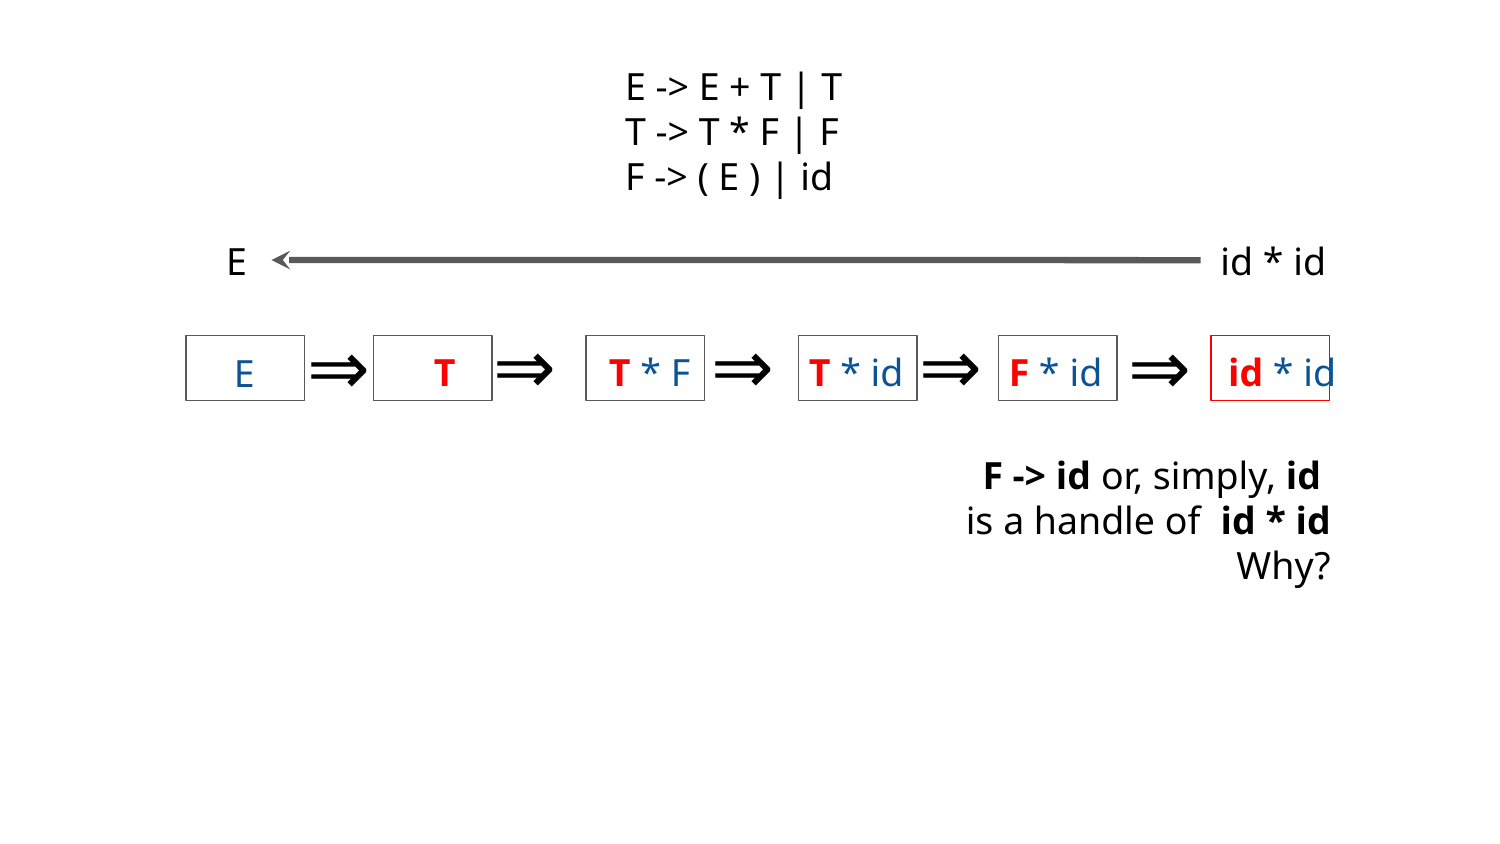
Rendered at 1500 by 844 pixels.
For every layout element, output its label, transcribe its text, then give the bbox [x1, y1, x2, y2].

text_box T * F [593, 339, 696, 405]
text_box T [418, 339, 478, 405]
text_box T * id [800, 339, 904, 405]
text_box id * id [1200, 227, 1347, 293]
text_box ⇒ [478, 304, 582, 440]
text_box E -> E + T | T T -> T * F | F F -> ( E ) | id [610, 47, 961, 113]
text_box id * id [1318, 368, 1329, 384]
text_box ⇒ [904, 304, 1008, 440]
text_box ⇒ [292, 304, 396, 441]
text_box id * id [1217, 339, 1359, 405]
text_box E [201, 227, 272, 293]
text_box ⇒ [696, 304, 800, 440]
text_box F * id [1008, 339, 1113, 405]
text_box ⇒ [1113, 304, 1217, 441]
text_box E [218, 339, 292, 405]
text_box F -> id or, simply, id is a handle of id * id Why? replacing id at this position produces the previous right sentential form in a rightmost derivation of id*id [271, 451, 1346, 678]
text_box id * id [1217, 339, 1329, 400]
